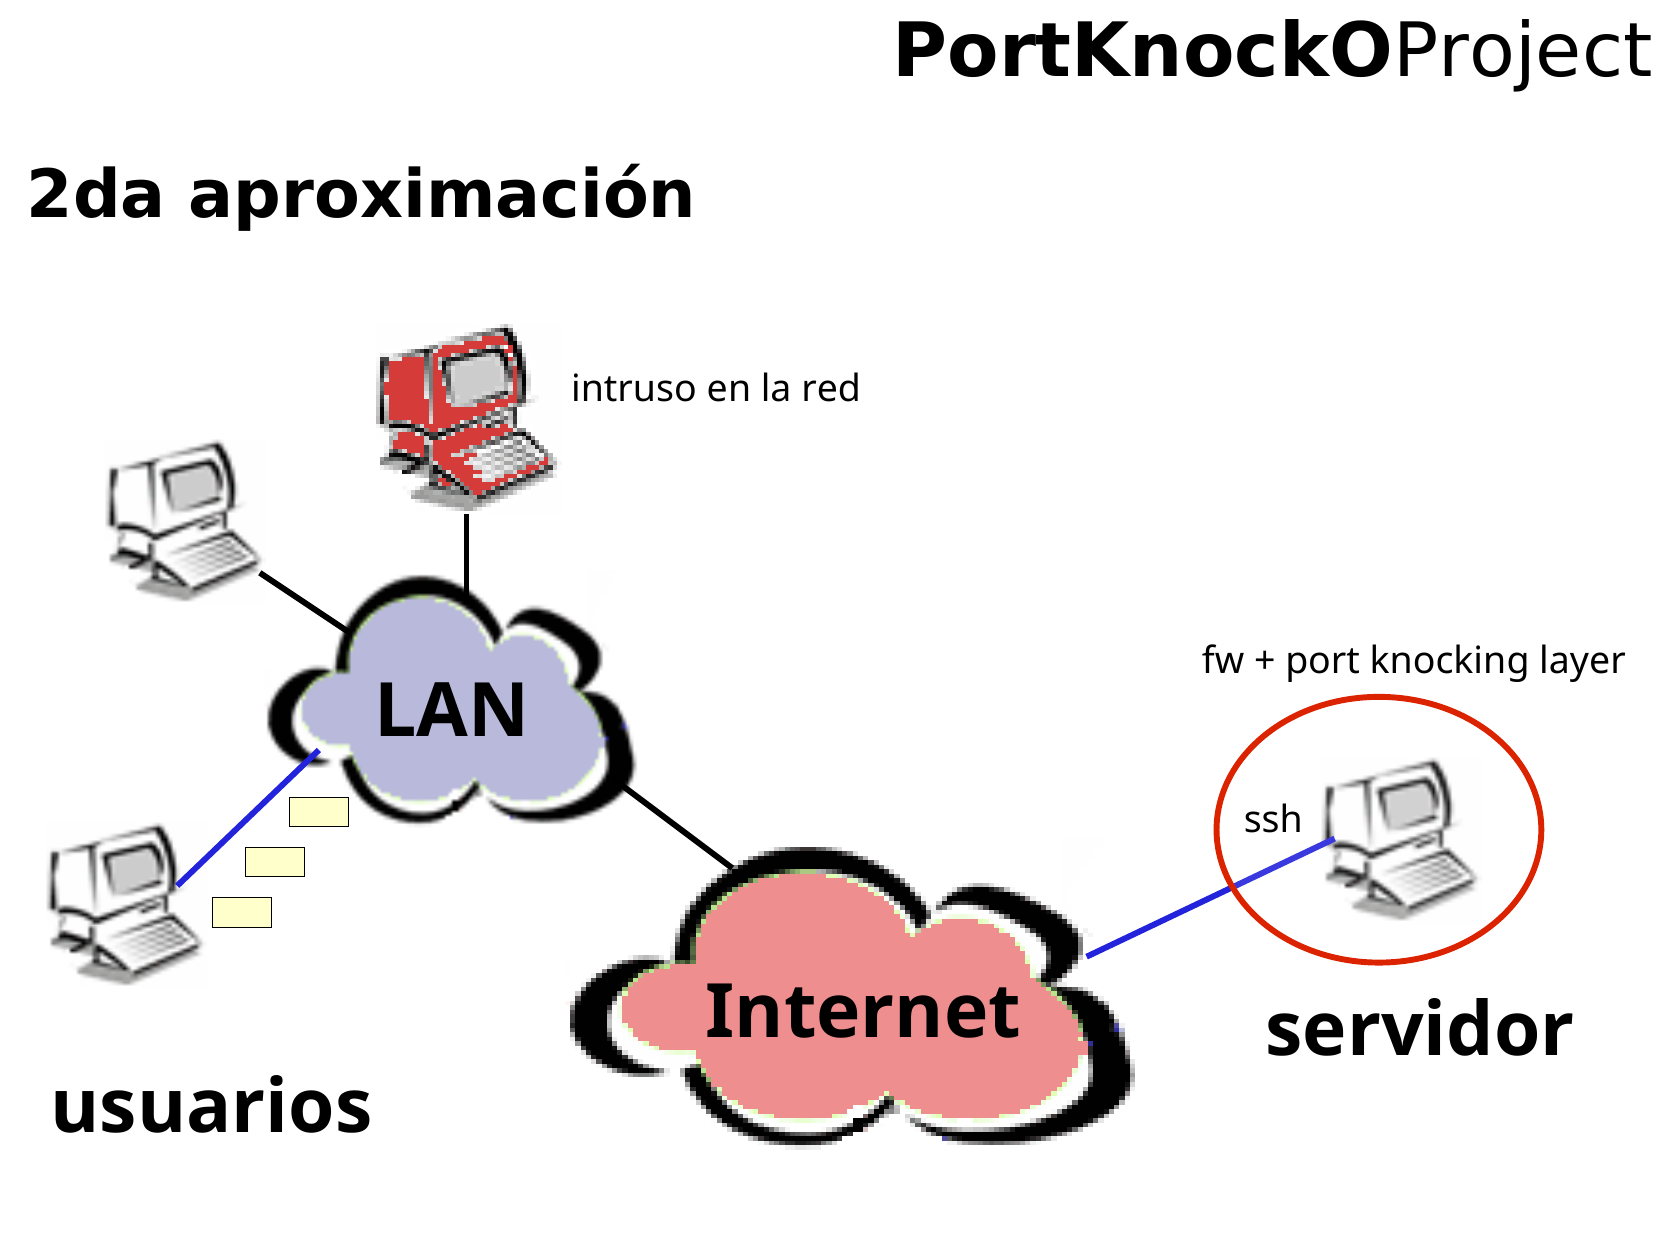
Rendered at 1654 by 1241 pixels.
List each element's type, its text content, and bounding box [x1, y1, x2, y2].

text_box [289, 797, 349, 827]
text_box intruso en la red [556, 354, 855, 415]
picture [89, 431, 1146, 1164]
text_box 2da aproximación [11, 147, 711, 241]
text_box servidor [1251, 967, 1577, 1075]
text_box LAN [359, 649, 544, 756]
text_box fw + port knocking layer [1187, 625, 1612, 687]
picture [30, 814, 207, 993]
text_box usuarios [35, 1045, 378, 1153]
text_box [212, 897, 272, 928]
text_box ssh [1229, 785, 1317, 846]
text_box [245, 847, 305, 877]
text_box Internet [690, 950, 996, 1058]
picture [354, 312, 562, 520]
text_box PortKnockOProject [878, 0, 1654, 103]
text_box [1216, 696, 1542, 963]
